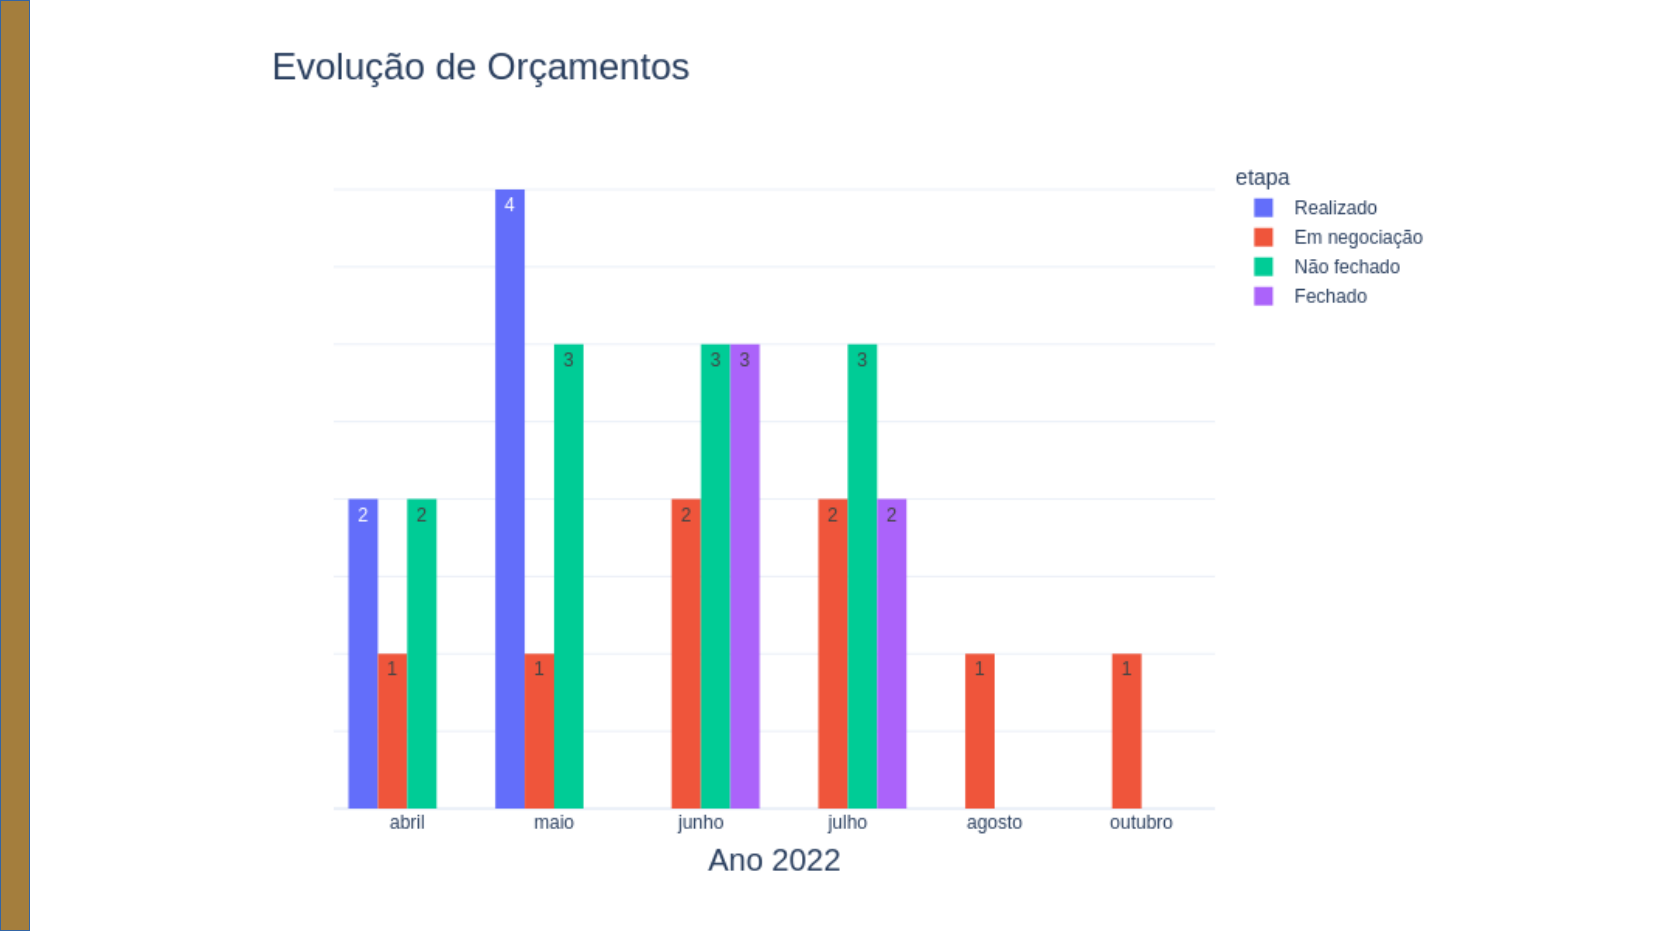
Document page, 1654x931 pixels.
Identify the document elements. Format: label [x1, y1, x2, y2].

picture [210, 2, 1451, 931]
text_box [0, 0, 30, 931]
